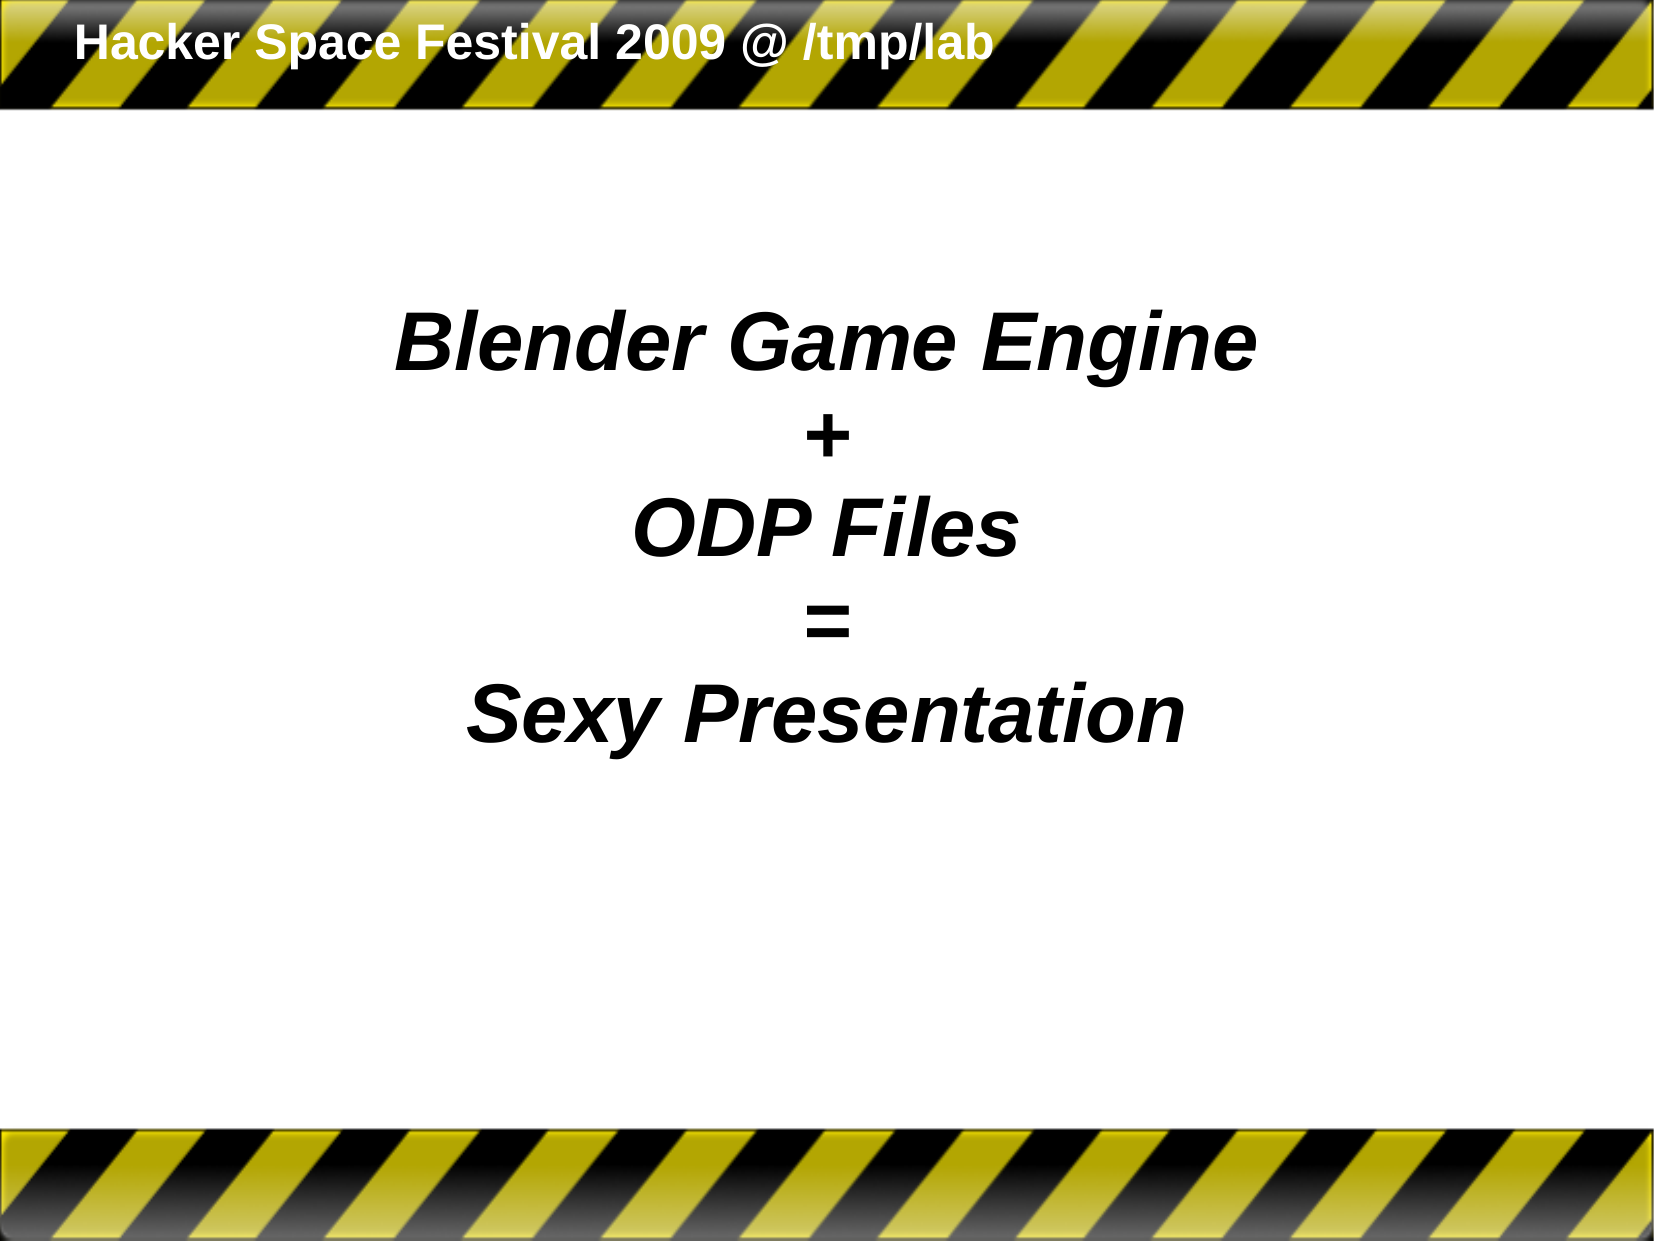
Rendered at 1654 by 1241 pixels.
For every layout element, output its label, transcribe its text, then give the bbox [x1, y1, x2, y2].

title Hacker Space Festival 2009 @ /tmp/lab [73, 14, 1580, 109]
picture [0, 0, 1654, 1241]
subtitle Blender Game Engine + ODP Files = Sexy Presentation [59, 295, 1595, 809]
